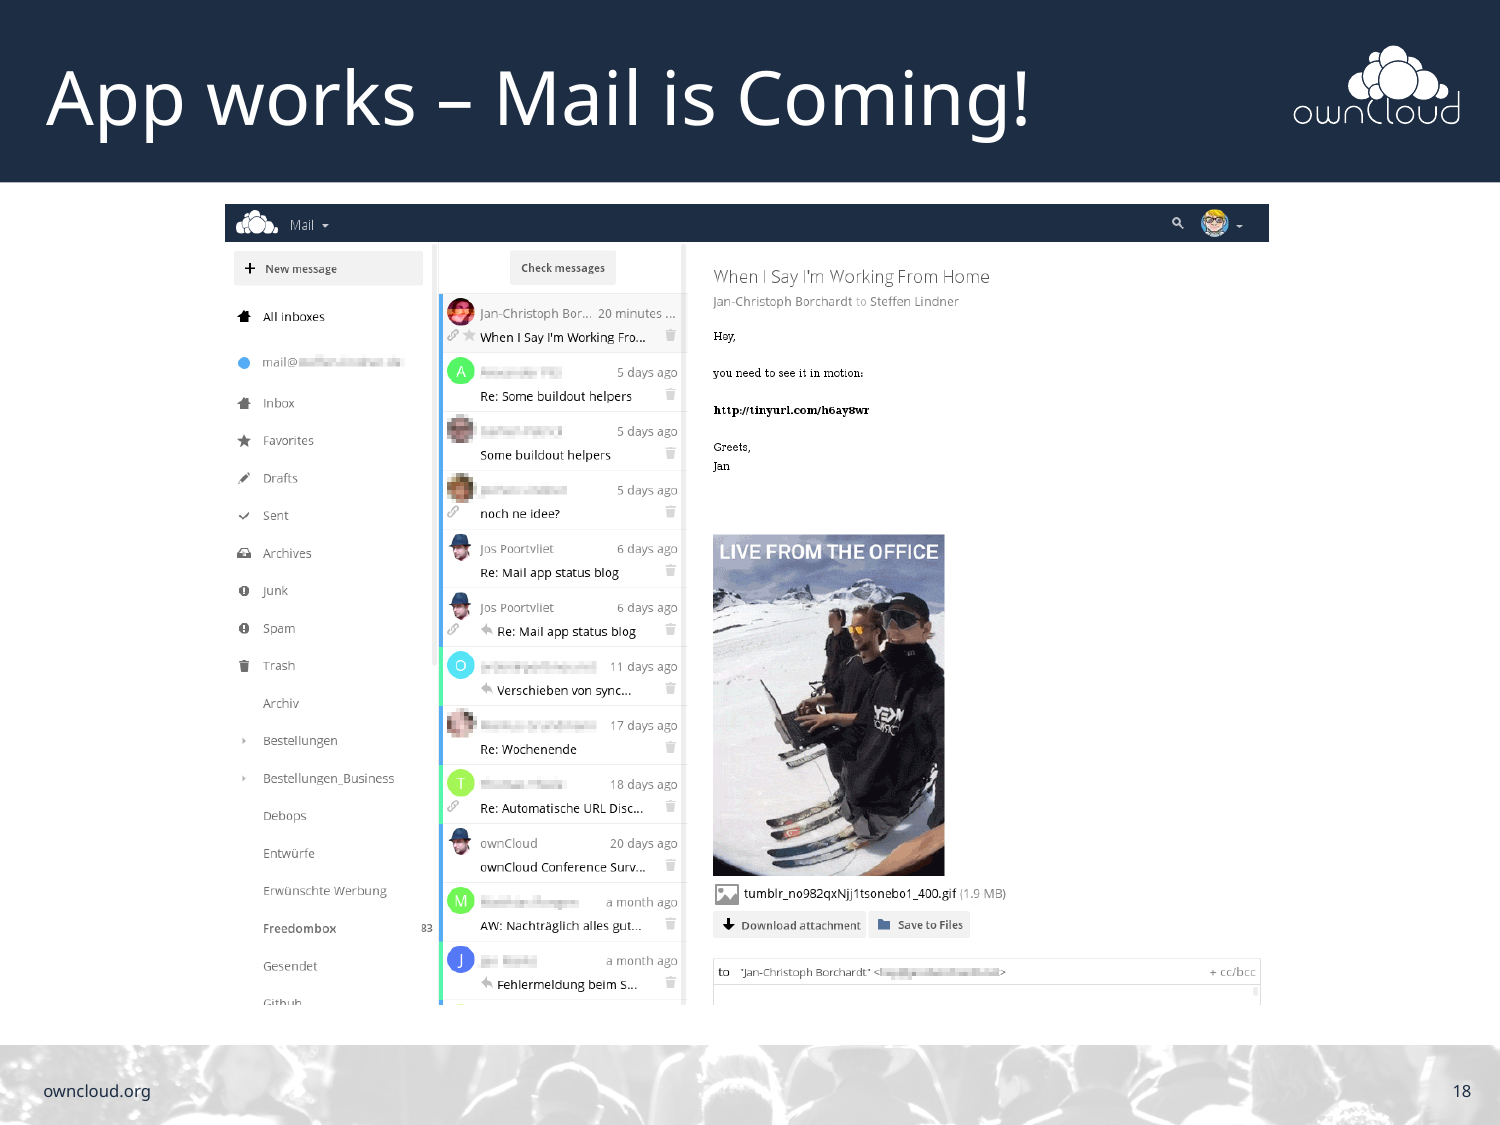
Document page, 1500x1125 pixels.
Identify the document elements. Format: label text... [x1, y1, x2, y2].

picture [0, 1045, 1500, 1125]
title App works – Mail is Coming! [46, 5, 1258, 187]
picture [225, 204, 1269, 1006]
